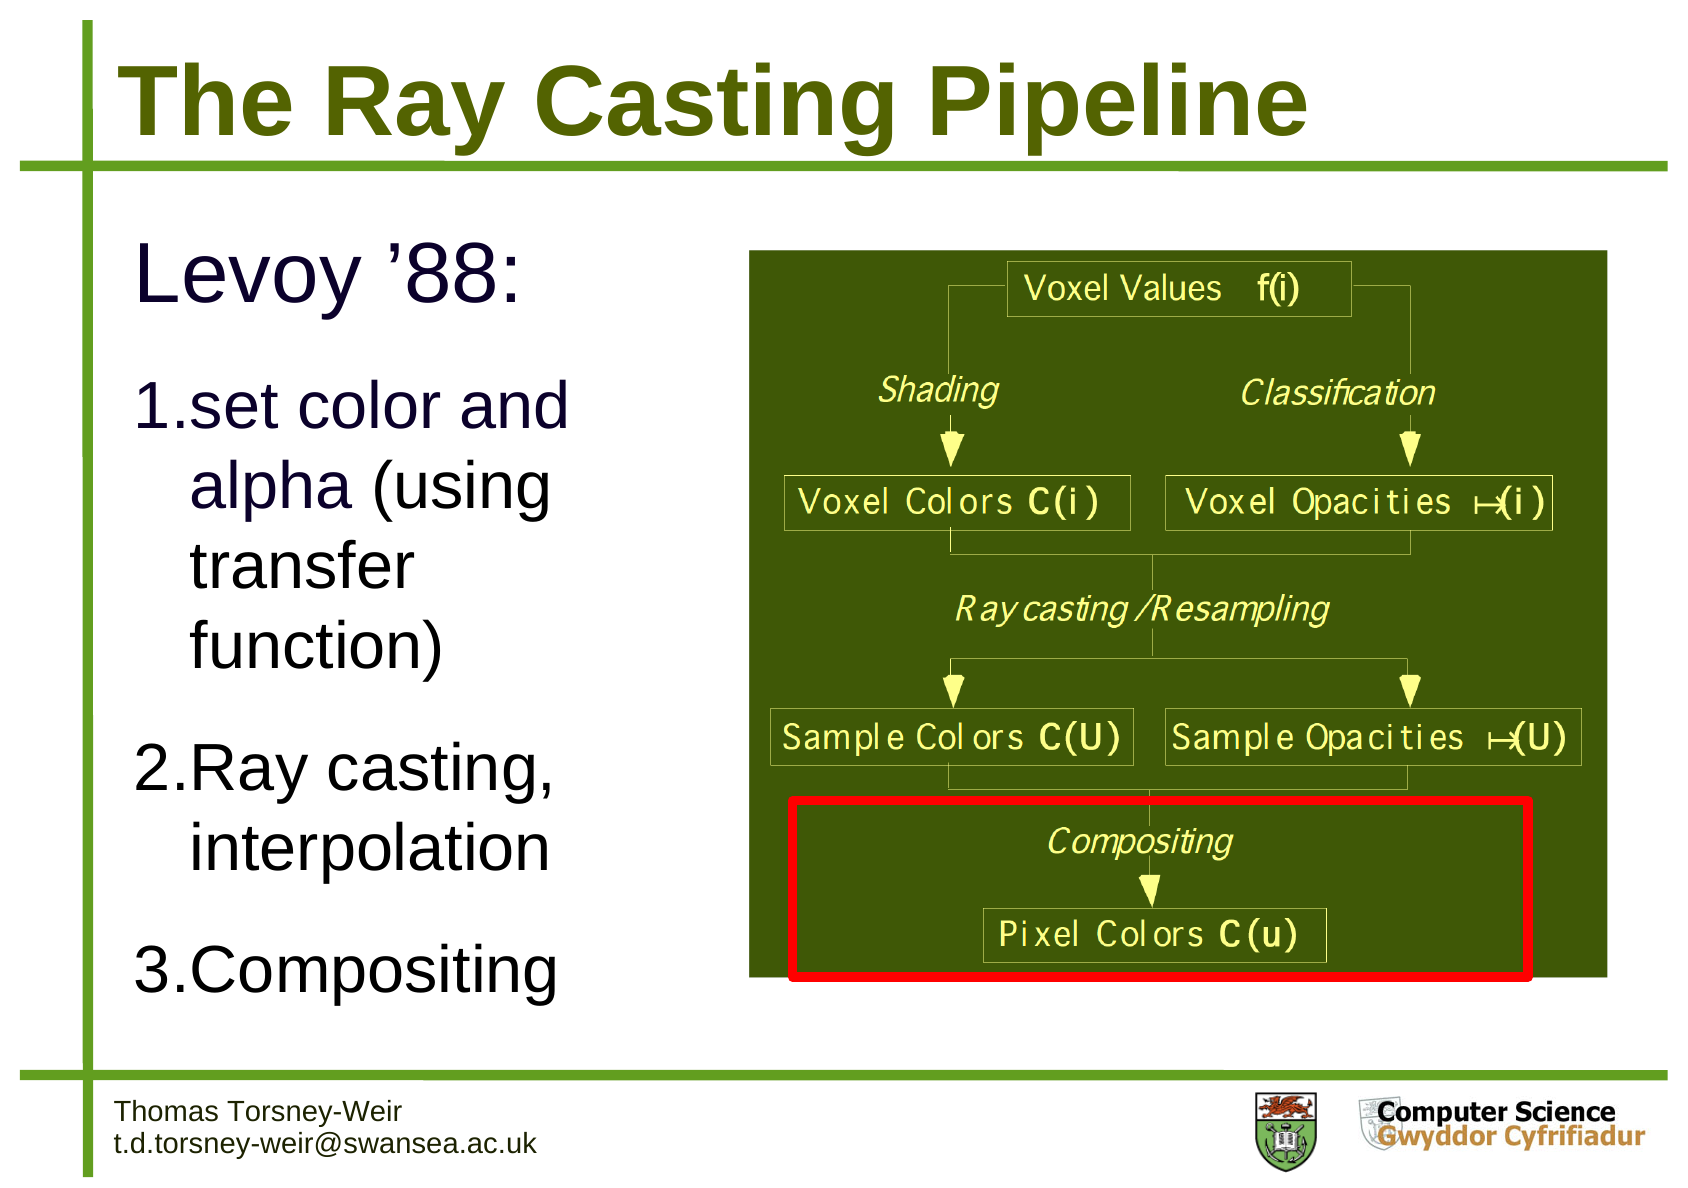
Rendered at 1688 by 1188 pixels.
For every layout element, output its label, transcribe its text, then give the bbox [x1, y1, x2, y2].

title The Ray Casting Pipeline [101, 36, 1666, 166]
list Levoy ’88: 1. set color and alpha (using transfer function) 2. Ray casting, interpolation 3. Compositing [117, 209, 691, 1060]
picture [732, 230, 1622, 988]
picture [1240, 1092, 1654, 1173]
